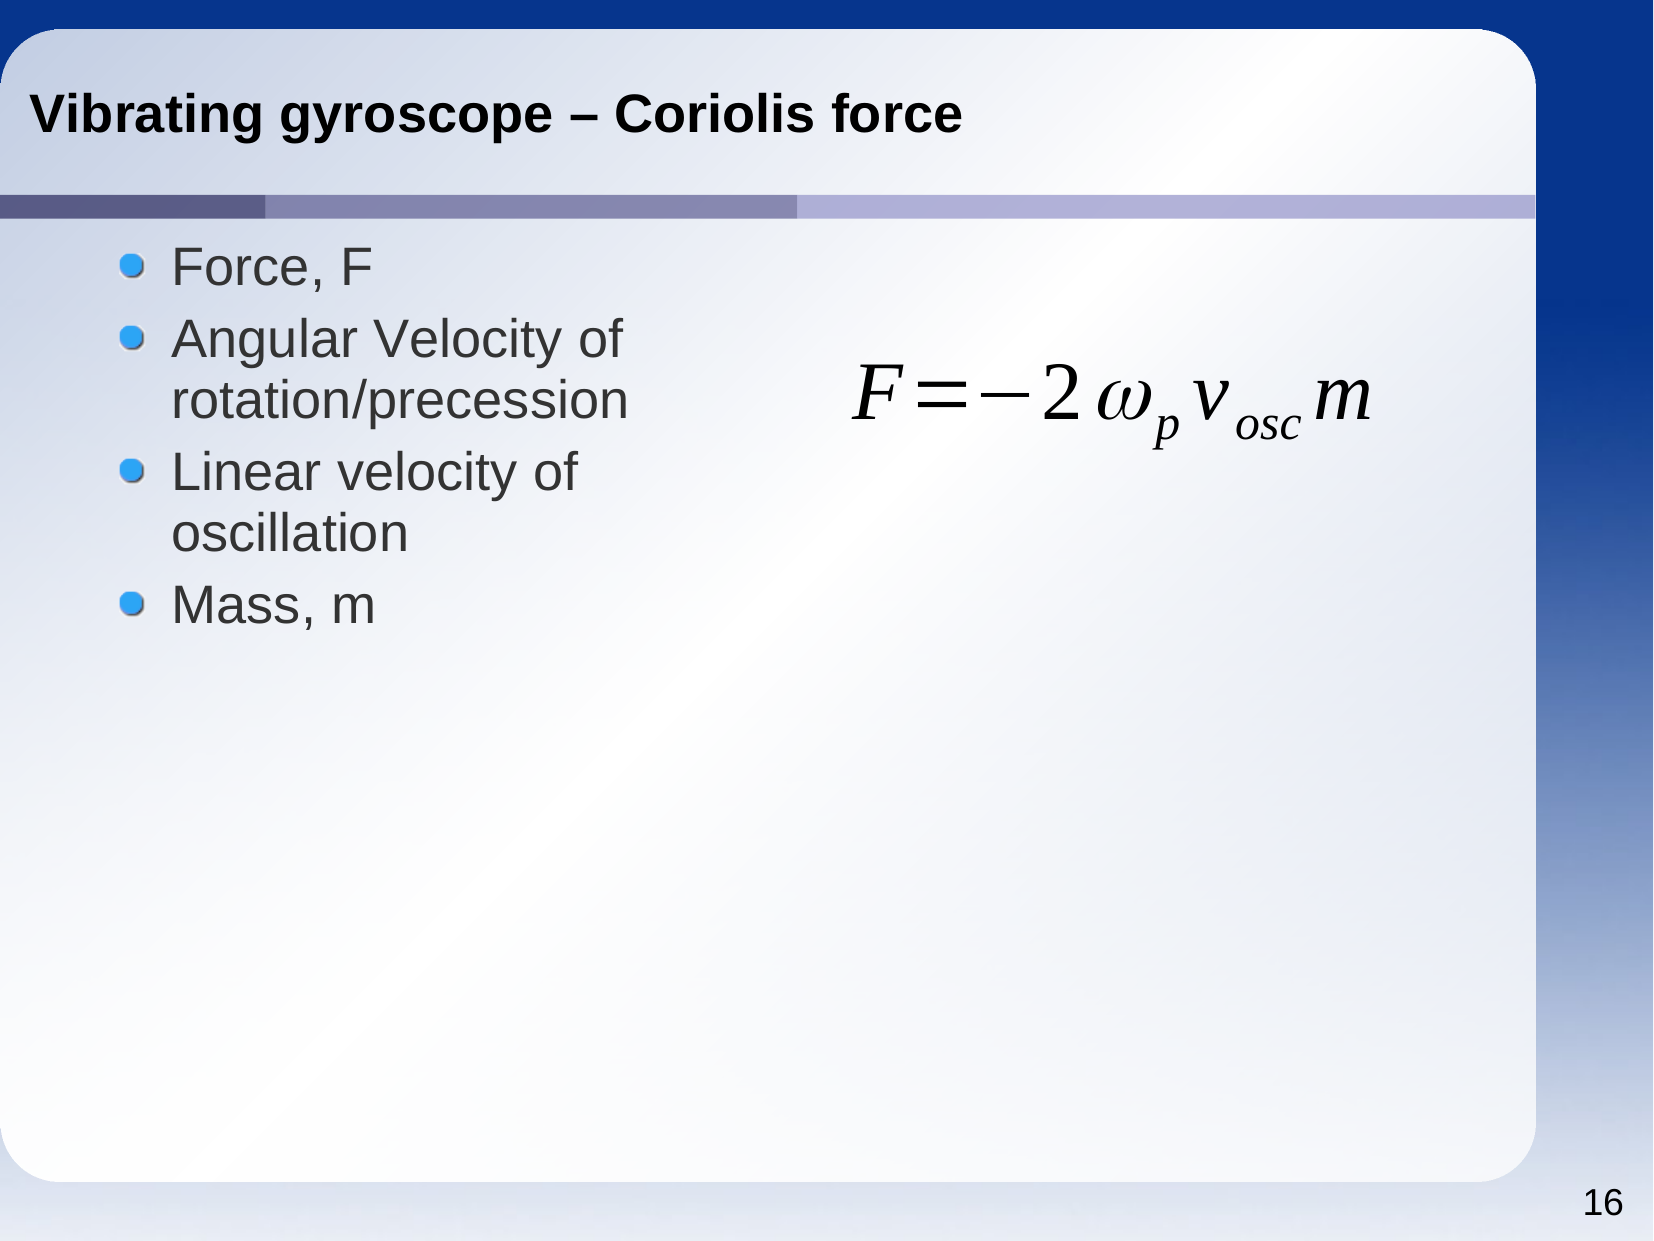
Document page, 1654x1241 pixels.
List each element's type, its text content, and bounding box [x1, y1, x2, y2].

list Force, F Angular Velocity of rotation/precession Linear velocity of oscillation Mass, m [29, 236, 750, 1152]
title Vibrating gyroscope – Coriolis force [29, 49, 1506, 178]
chart [841, 345, 1381, 451]
picture [0, 0, 1654, 1241]
